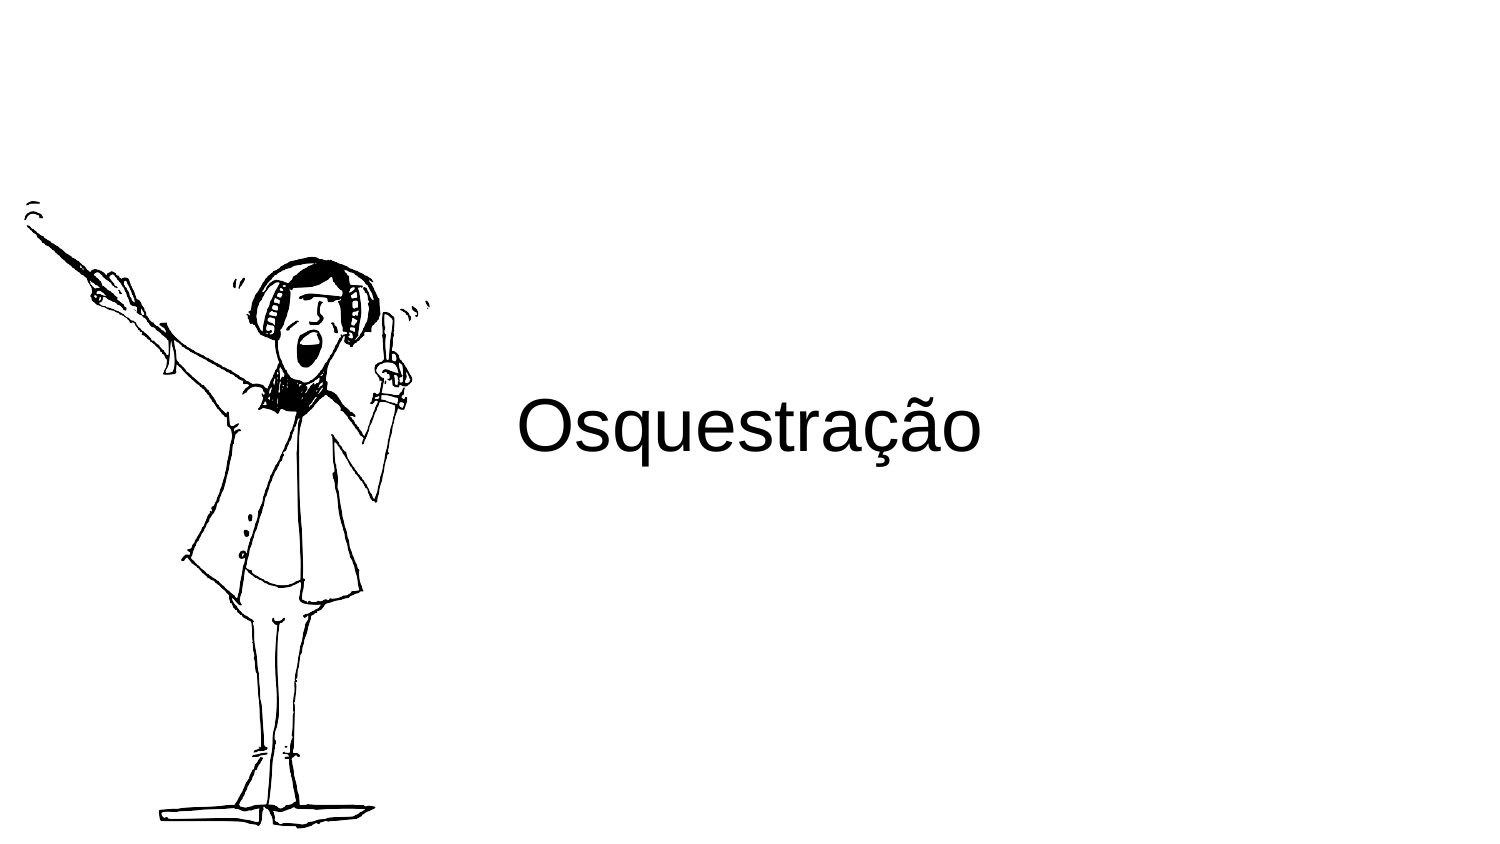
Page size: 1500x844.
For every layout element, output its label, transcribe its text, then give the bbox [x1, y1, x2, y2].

title Osquestração [430, 352, 1449, 491]
picture [24, 201, 430, 829]
